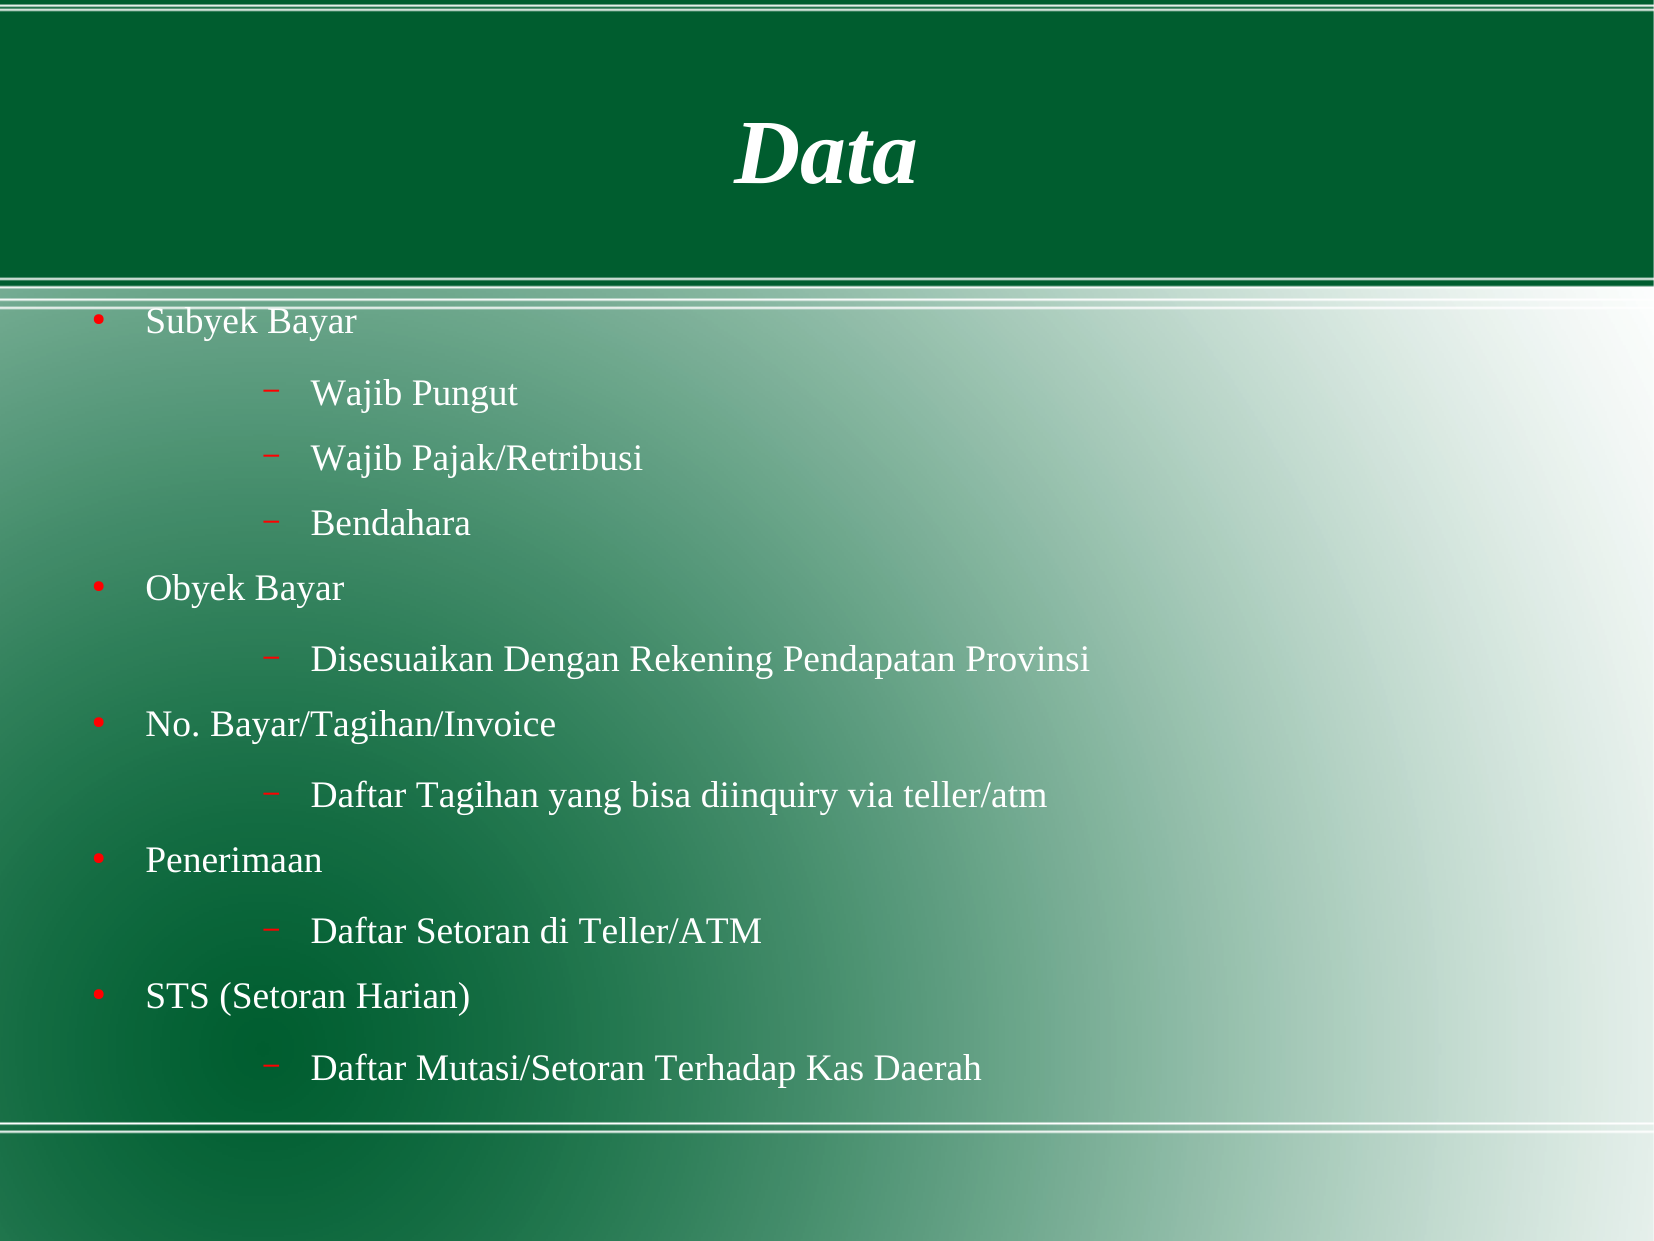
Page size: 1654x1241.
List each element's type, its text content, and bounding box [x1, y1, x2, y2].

title Data [82, 49, 1571, 257]
picture [0, 0, 1654, 1241]
list Subyek Bayar Wajib Pungut Wajib Pajak/Retribusi Bendahara Obyek Bayar Disesuaikan Dengan Rekening Pendapatan Provinsi No. Bayar/Tagihan/Invoice Daftar Tagihan yang bisa diinquiry via teller/atm Penerimaan Daftar Setoran di Teller/ATM STS (Setoran Harian) Daftar Mutasi/Setoran Terhadap Kas Daerah [74, 300, 1563, 1101]
